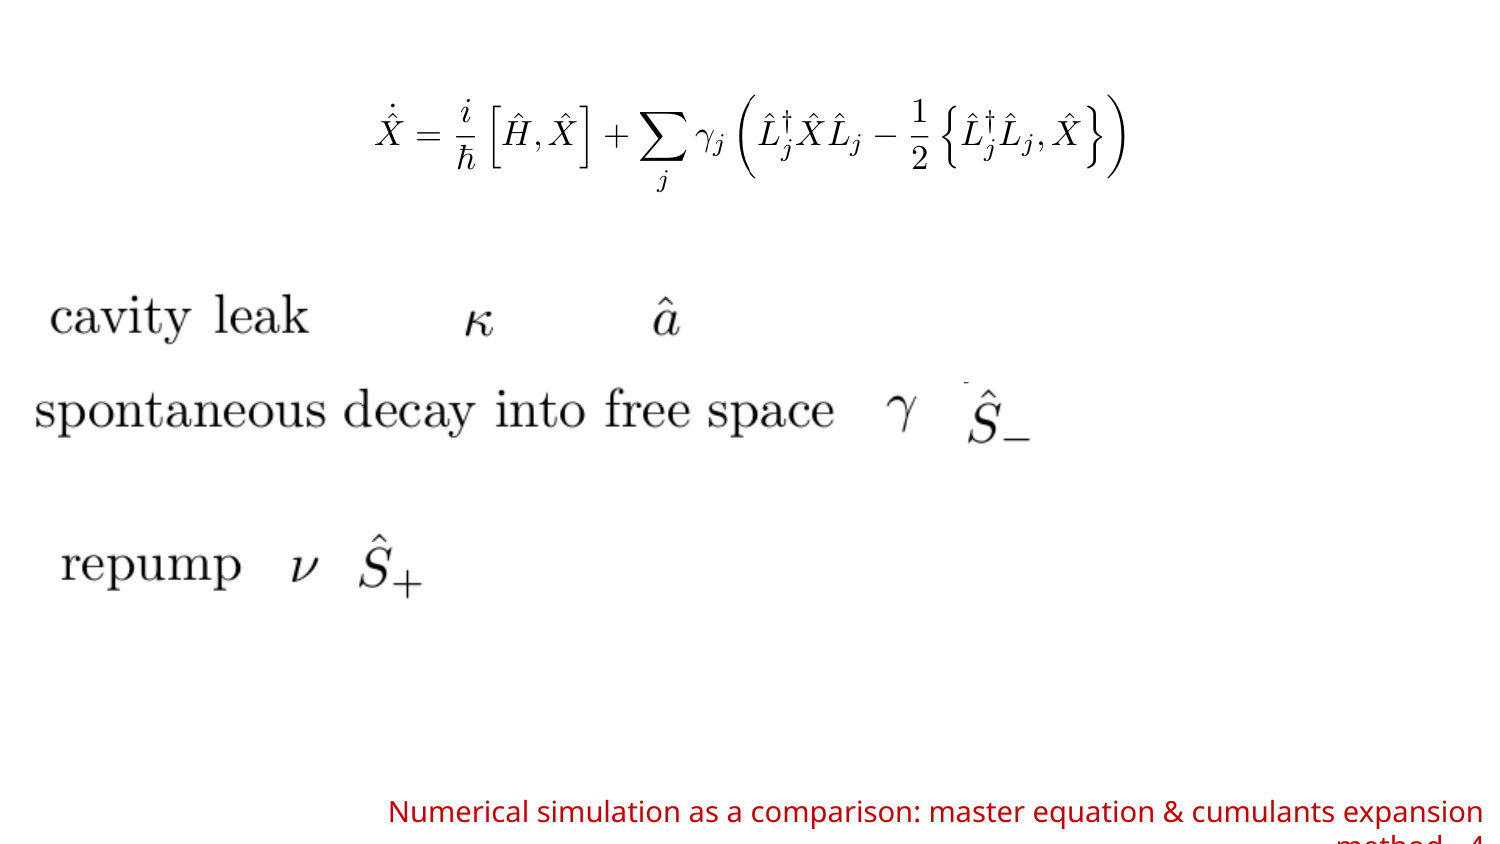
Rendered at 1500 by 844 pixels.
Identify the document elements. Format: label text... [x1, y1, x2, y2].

picture [24, 386, 839, 441]
text_box Numerical simulation as a comparison: master equation & cumulants expansion method - 4 [196, 778, 1500, 844]
picture [347, 68, 1153, 205]
picture [875, 376, 923, 451]
picture [347, 520, 429, 615]
picture [45, 533, 250, 602]
picture [964, 382, 1035, 461]
picture [455, 293, 498, 350]
picture [644, 286, 684, 357]
picture [45, 282, 317, 357]
picture [280, 541, 326, 598]
